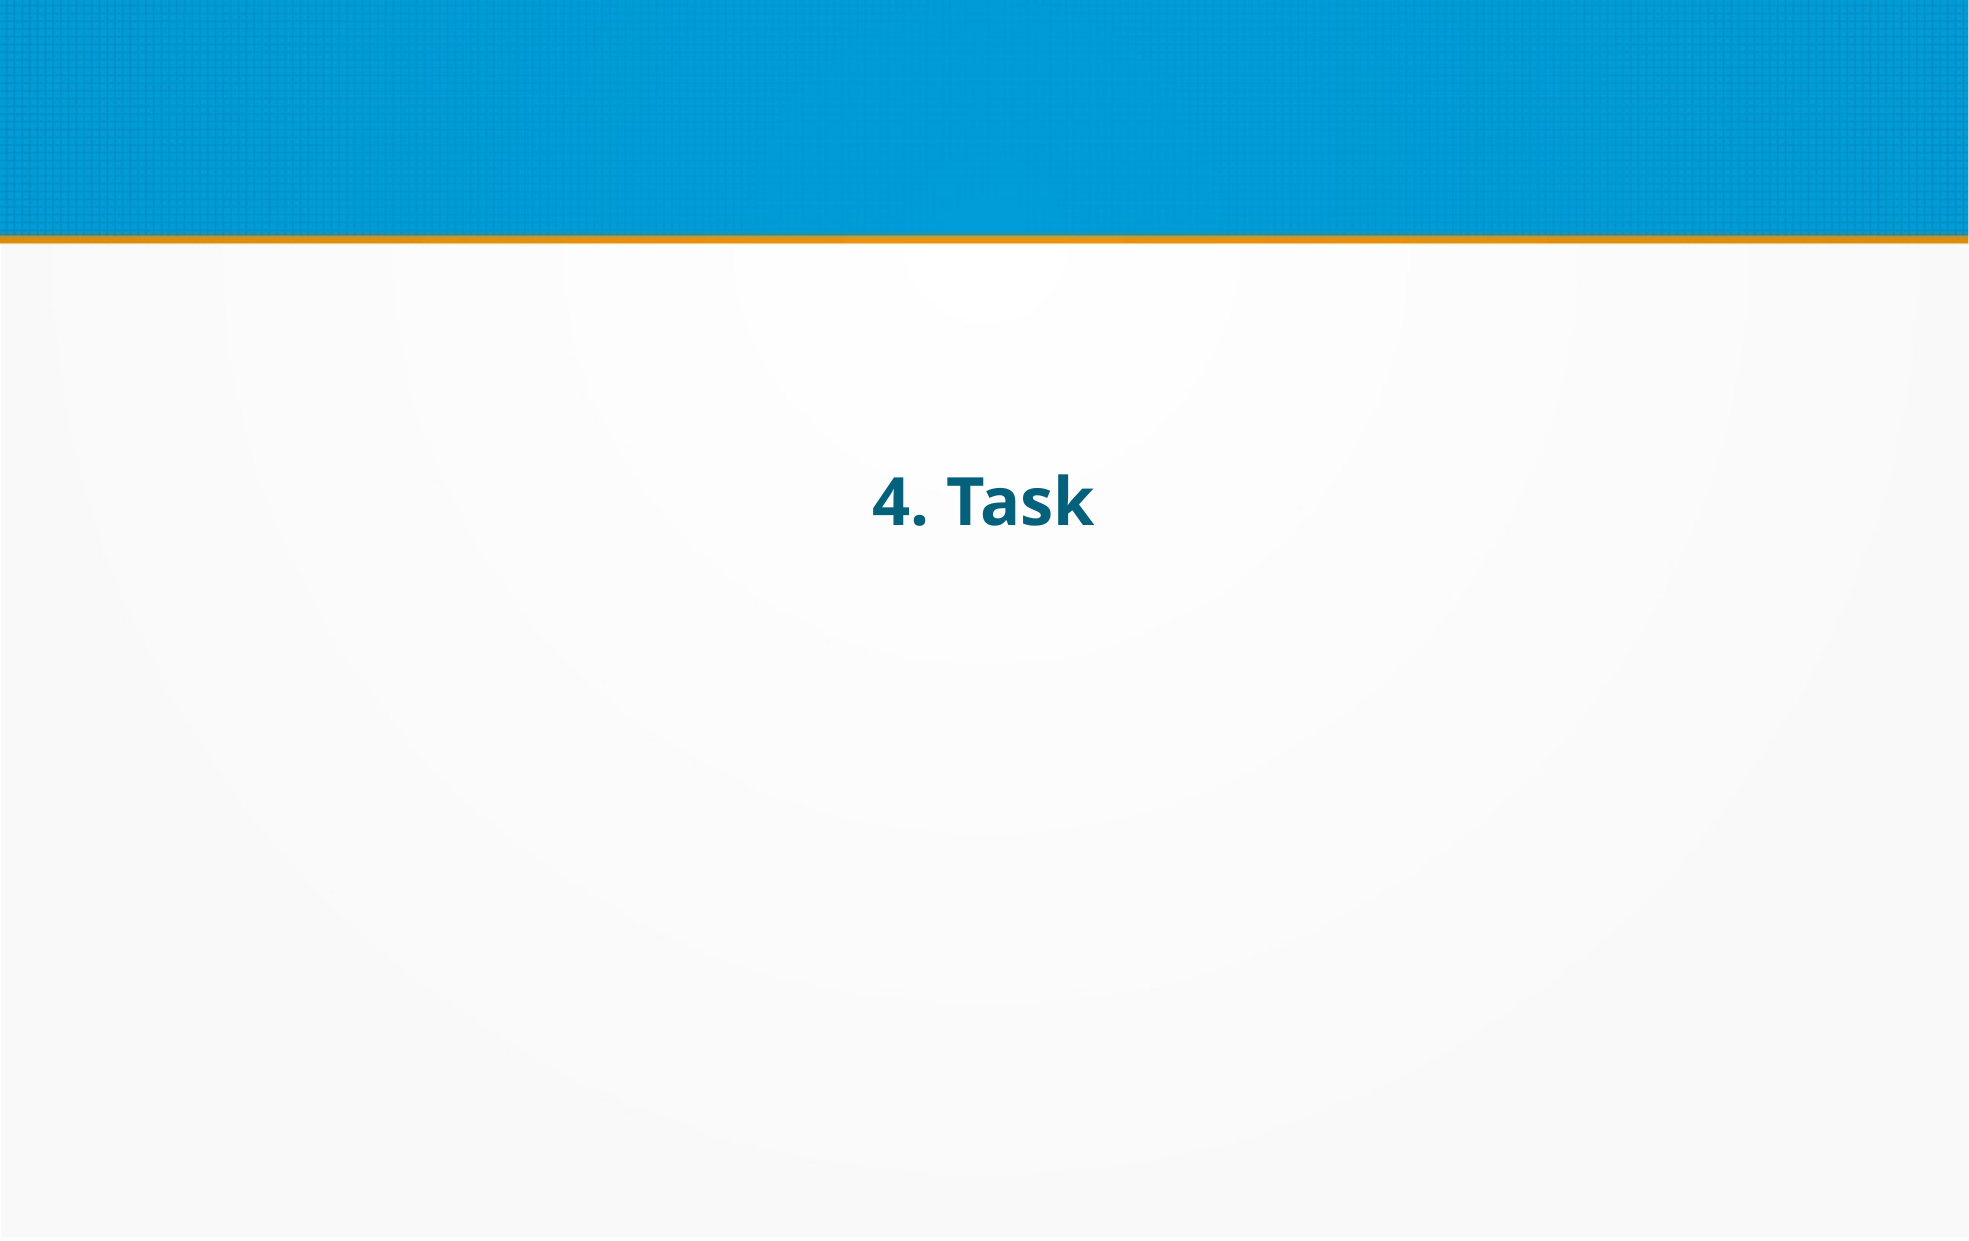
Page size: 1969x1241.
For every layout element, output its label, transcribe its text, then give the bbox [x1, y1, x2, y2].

picture [0, 233, 1969, 1241]
subtitle 4. Task [98, 19, 1870, 980]
